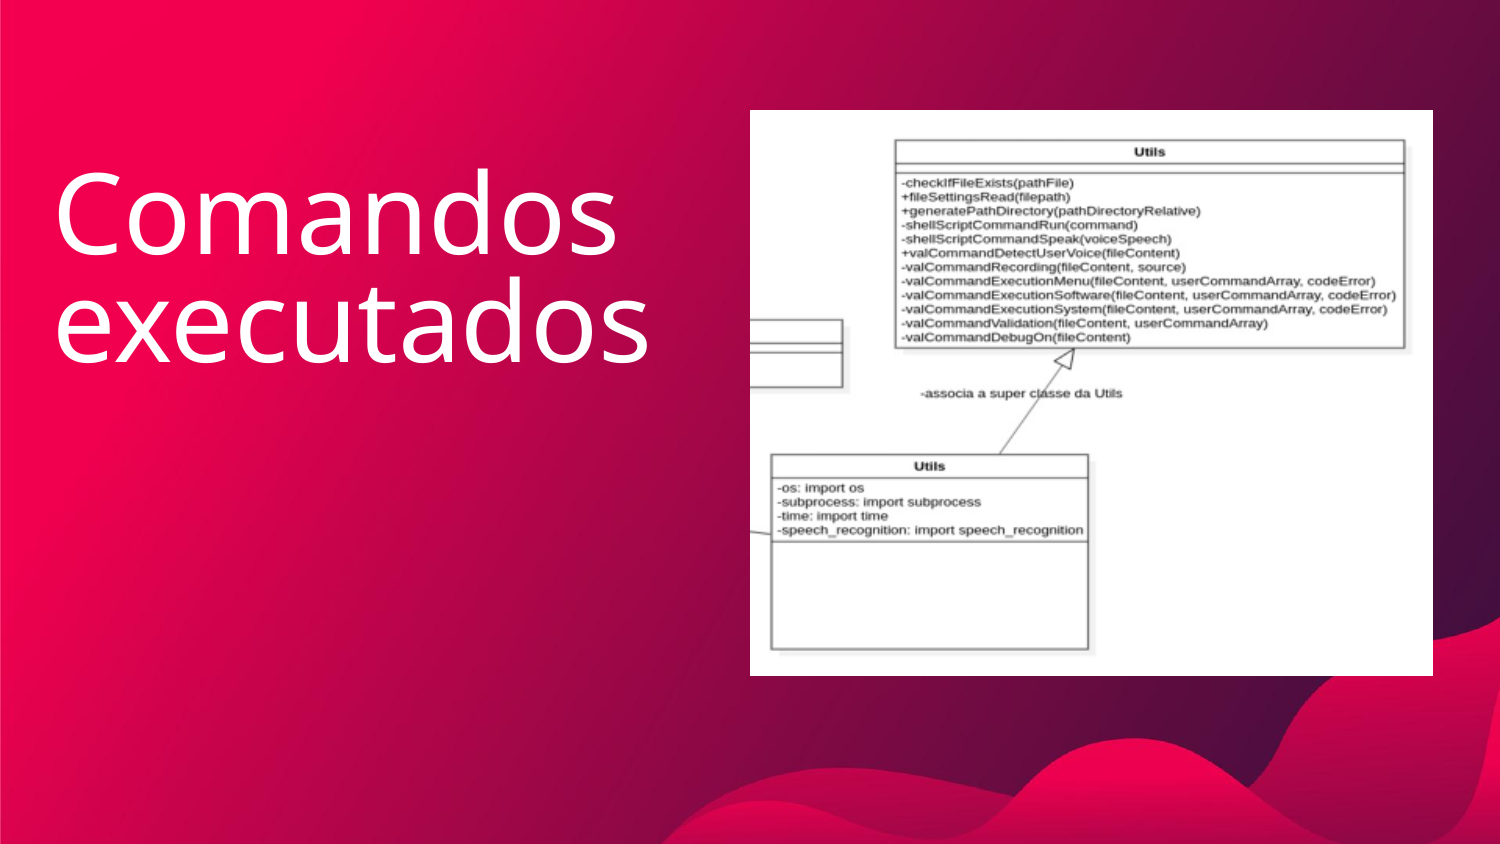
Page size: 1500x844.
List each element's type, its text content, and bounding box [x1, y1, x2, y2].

text_box Comandos executados [37, 153, 750, 372]
picture [0, 0, 1500, 844]
